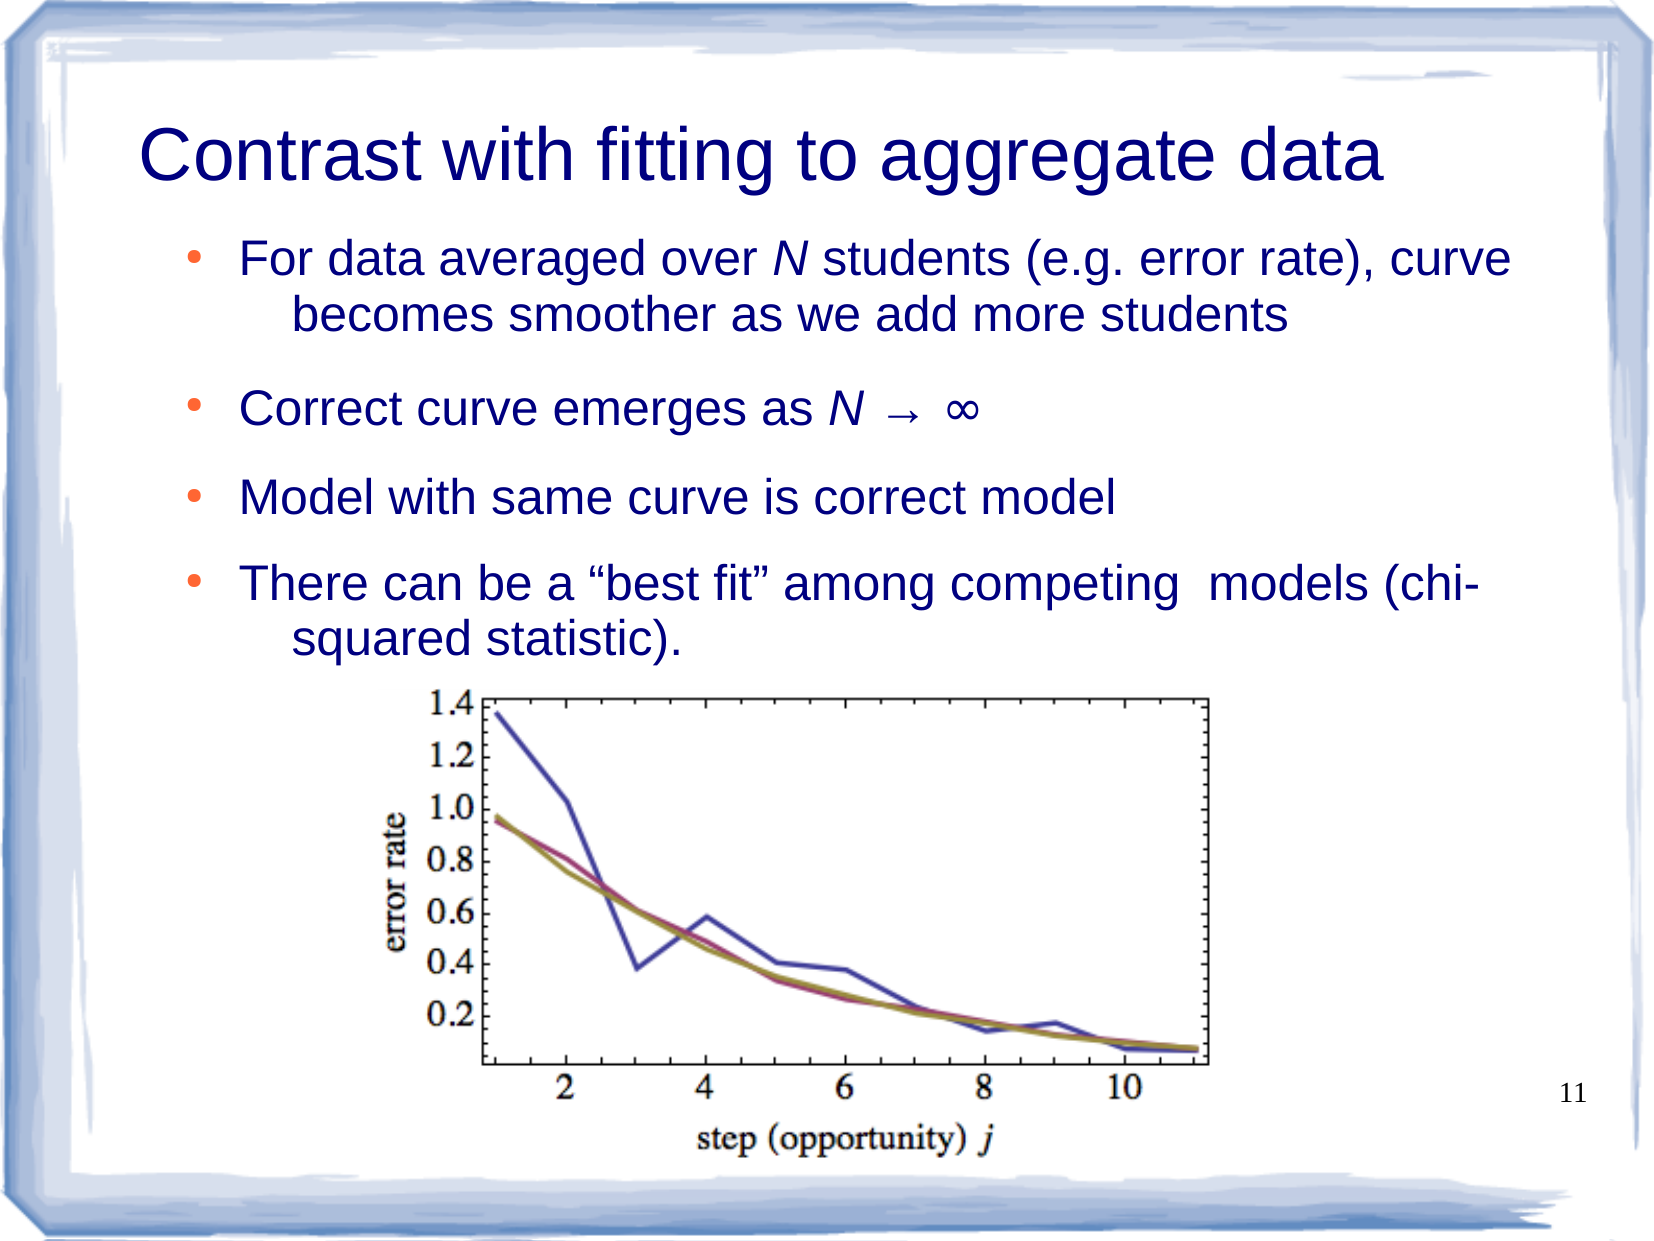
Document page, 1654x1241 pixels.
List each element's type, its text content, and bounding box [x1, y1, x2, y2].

picture [0, 0, 1654, 1241]
title Contrast with fitting to aggregate data [124, 74, 1530, 228]
list For data averaged over N students (e.g. error rate), curve becomes smoother as we add more students Correct curve emerges as N → ∞ Model with same curve is correct model There can be a “best fit” among competing models (chi-squared statistic). [150, 230, 1524, 679]
